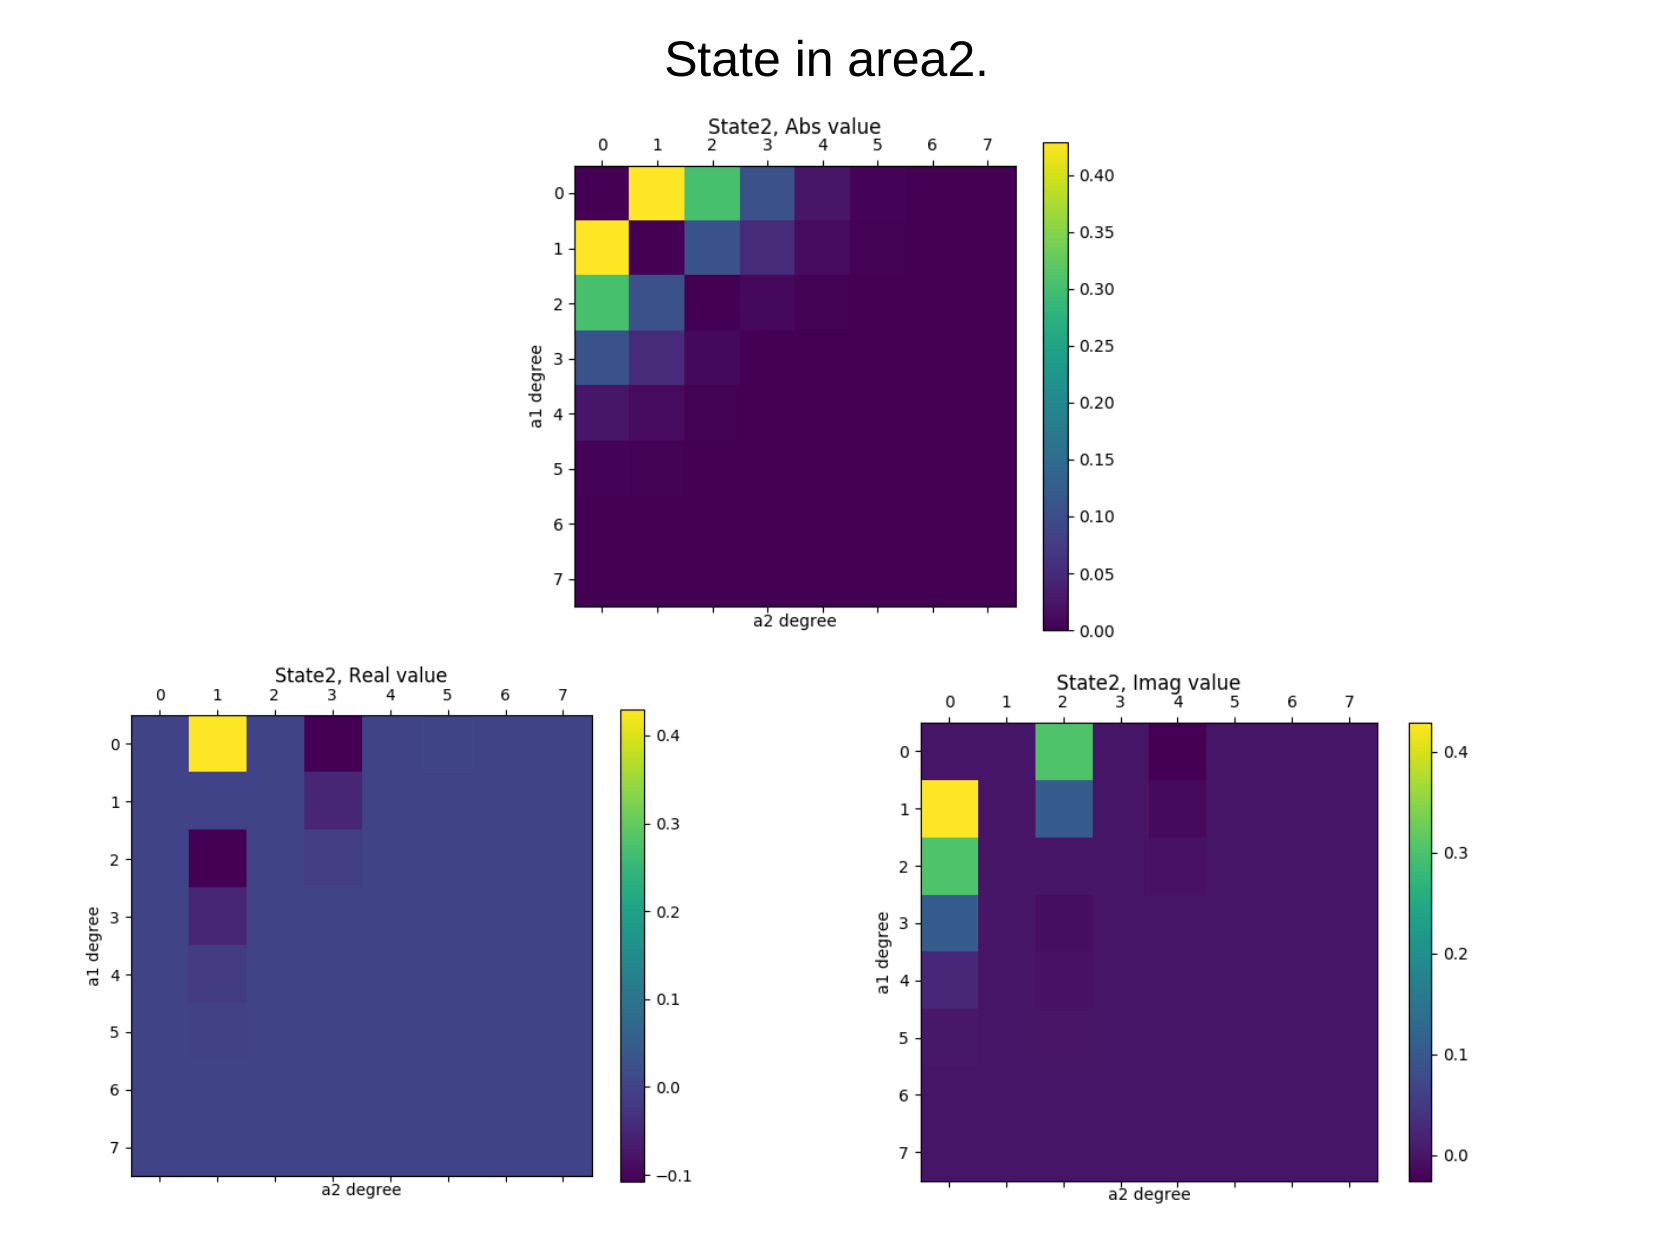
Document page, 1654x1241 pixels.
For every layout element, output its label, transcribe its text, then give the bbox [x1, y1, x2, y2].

text_box State in area2. [649, 23, 1063, 95]
picture [519, 106, 1134, 647]
picture [82, 661, 697, 1205]
picture [862, 661, 1489, 1205]
